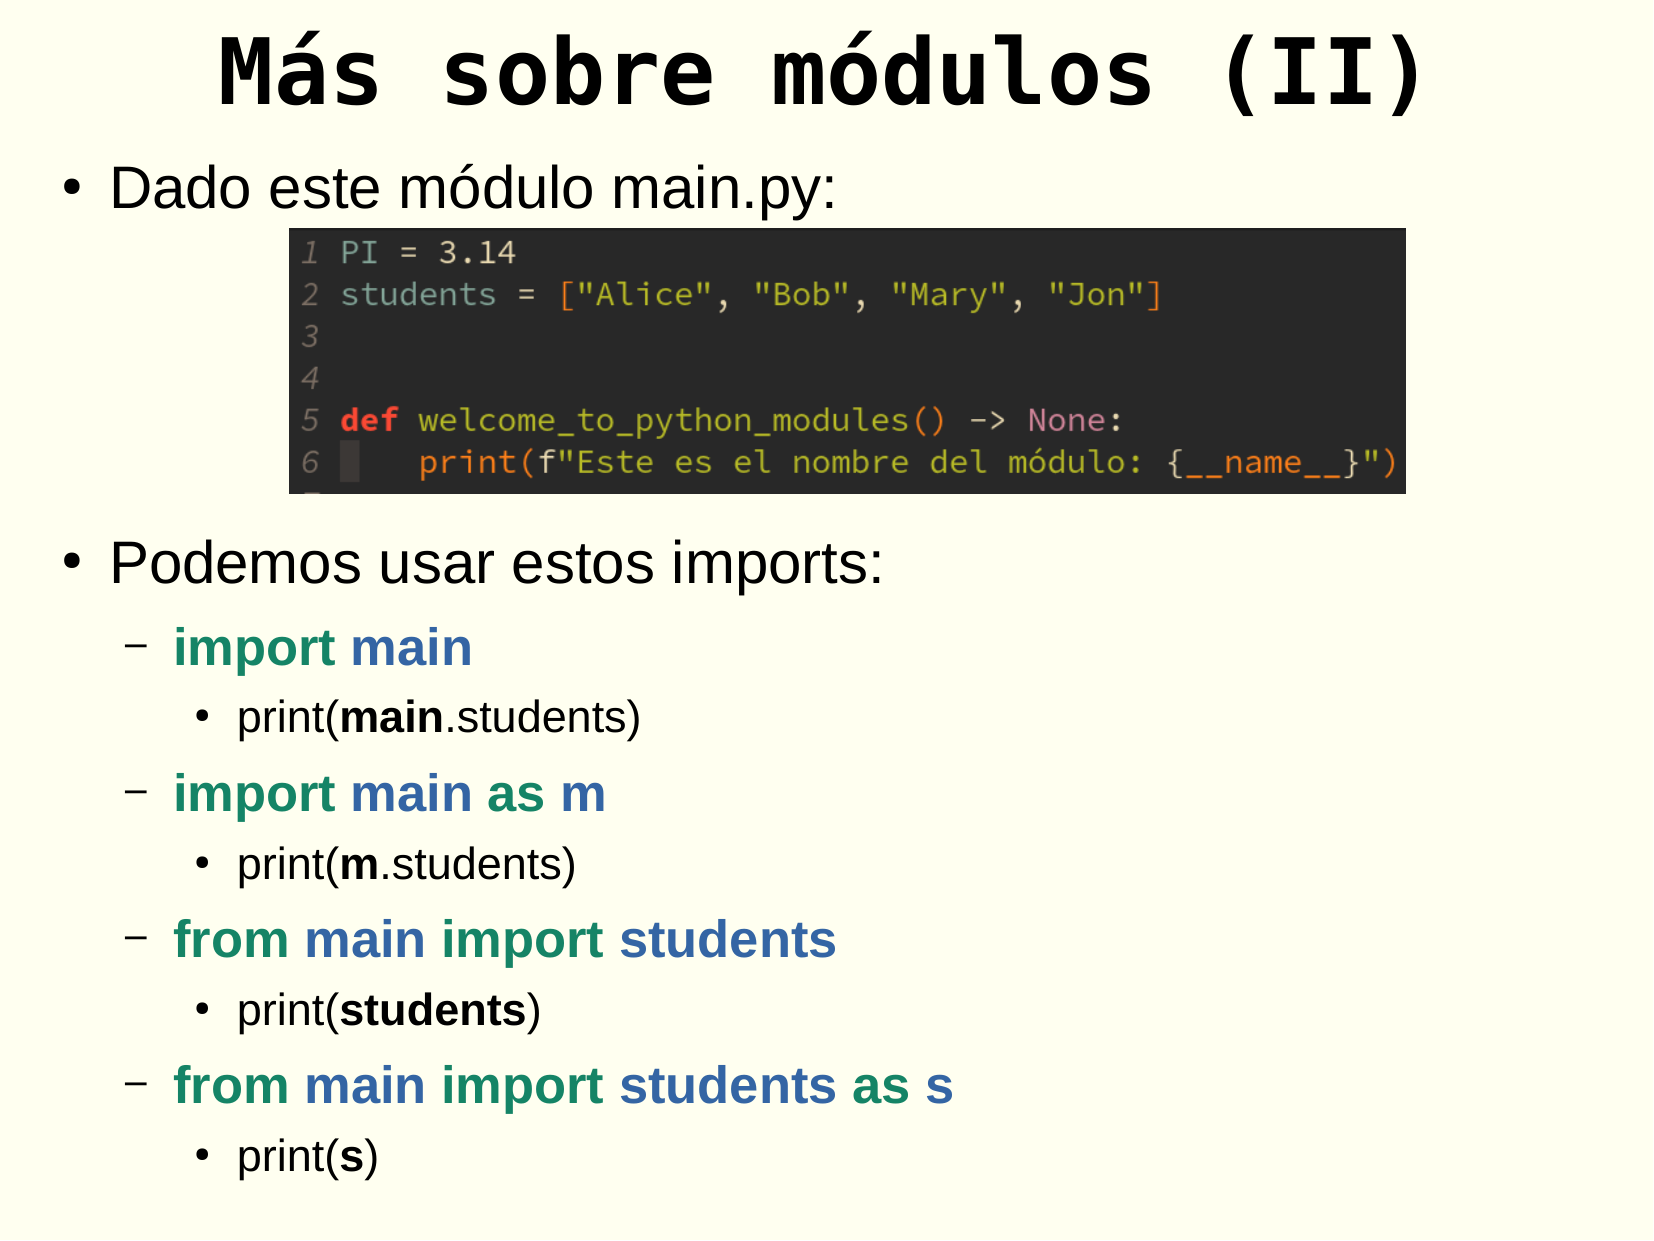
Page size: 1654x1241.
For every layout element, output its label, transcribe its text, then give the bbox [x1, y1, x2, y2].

list Dado este módulo main.py: Podemos usar estos imports: import main print(main.students) import main as m print(m.students) from main import students print(students) from main import students as s print(s) [45, 154, 1625, 1185]
title Más sobre módulos (II) [82, 12, 1571, 133]
picture [289, 228, 1406, 494]
